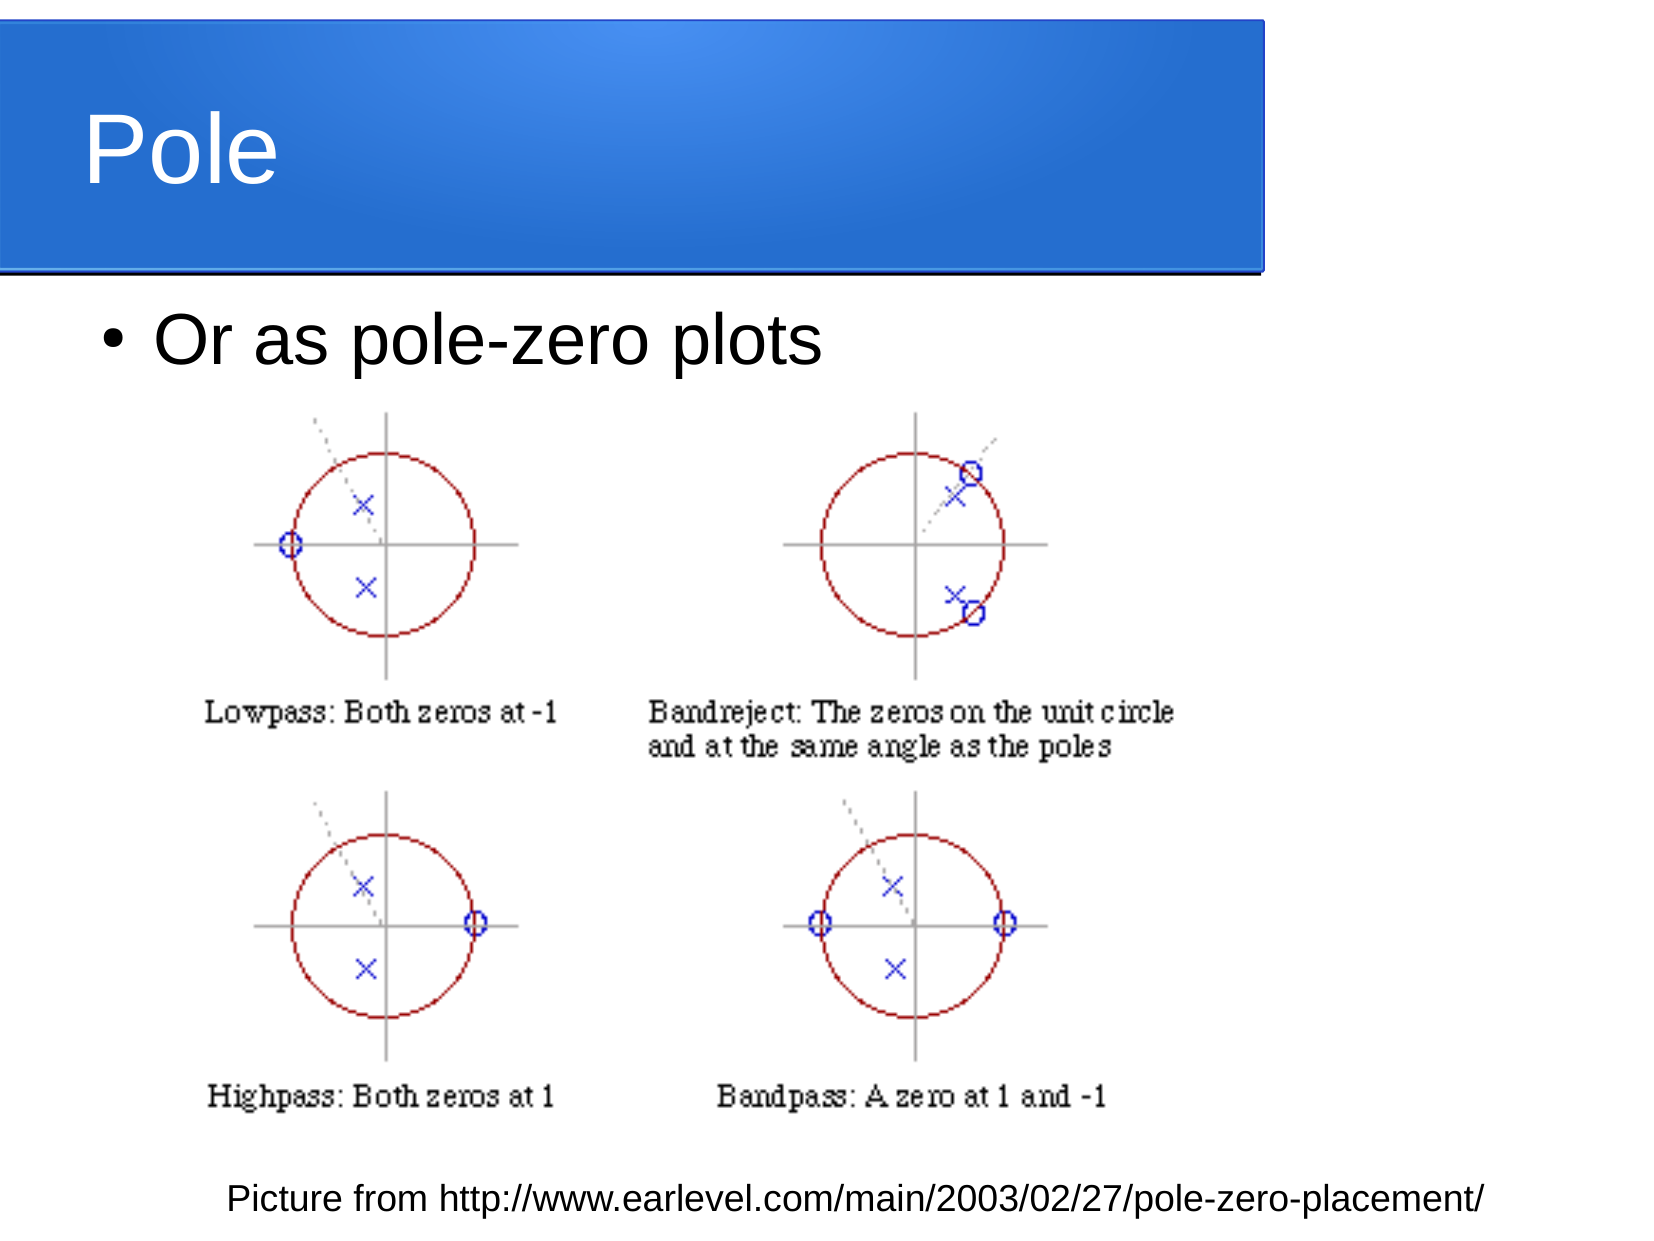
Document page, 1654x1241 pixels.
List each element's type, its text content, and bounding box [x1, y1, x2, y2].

title Pole [82, 47, 1235, 252]
text_box Picture from http://www.earlevel.com/main/2003/02/27/pole-zero-placement/ [211, 1170, 1501, 1227]
picture [195, 402, 1191, 1126]
list Or as pole-zero plots [82, 299, 1571, 1019]
